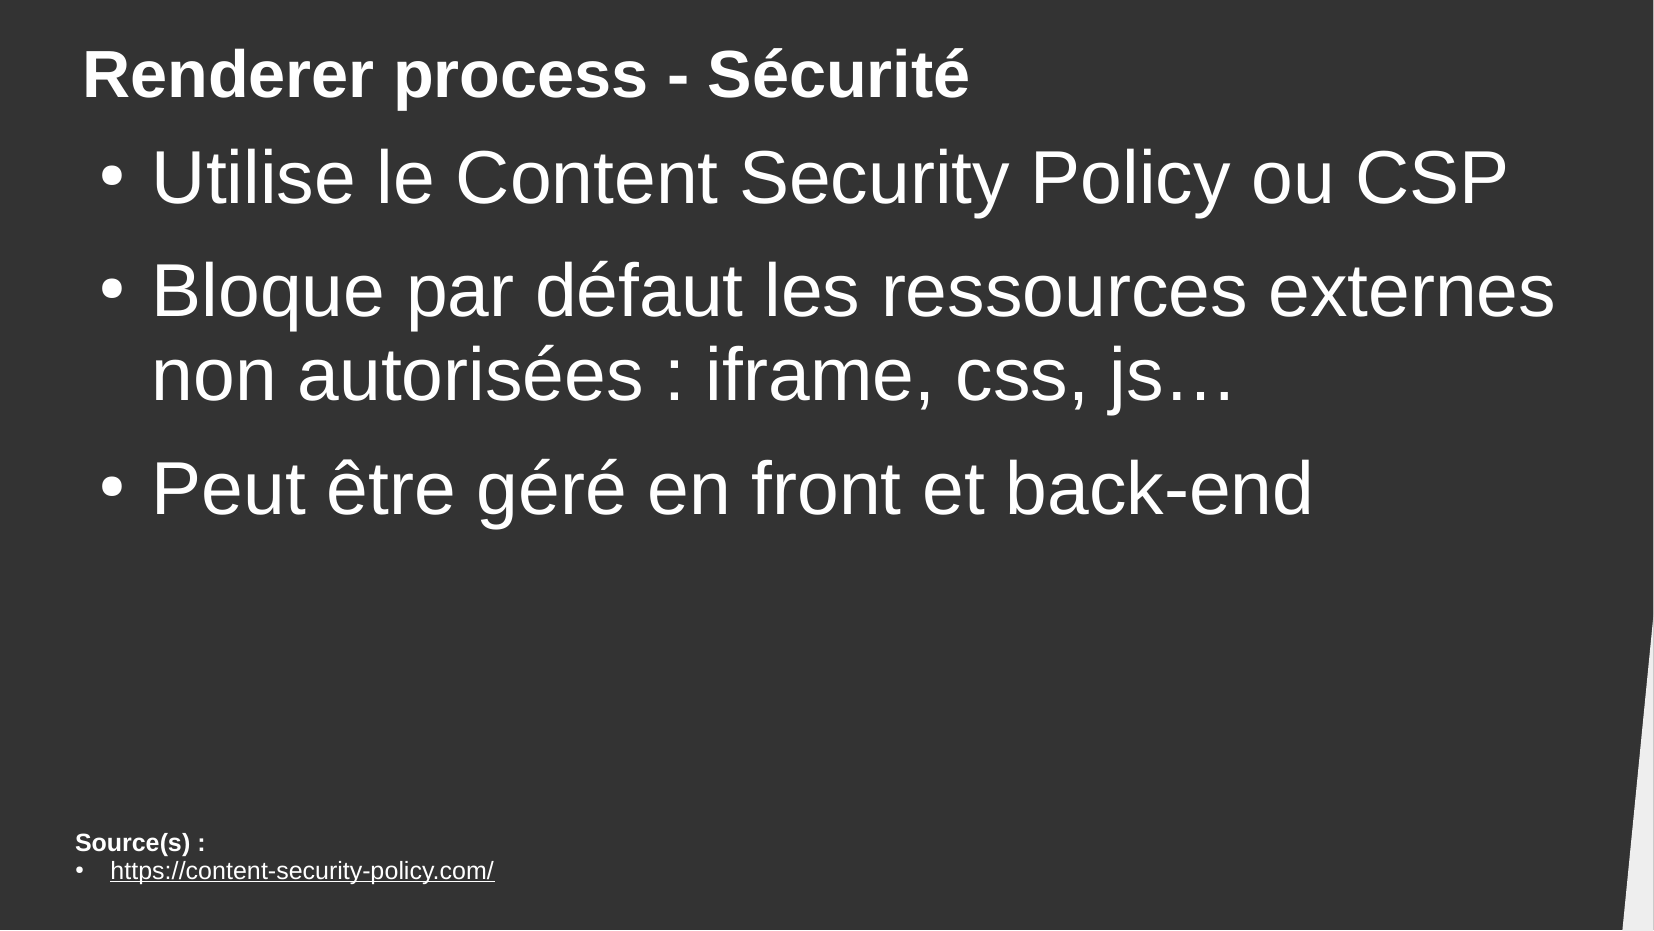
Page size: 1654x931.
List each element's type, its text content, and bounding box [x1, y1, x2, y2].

text_box Source(s) : https://content-security-policy.com/ [60, 821, 1546, 931]
text_box [1622, 609, 1654, 931]
title Renderer process - Sécurité [82, 37, 1571, 112]
list Utilise le Content Security Policy ou CSP Bloque par défaut les ressources externes non autorisées : iframe, css, js… Peut être géré en front et back-end [80, 135, 1619, 798]
